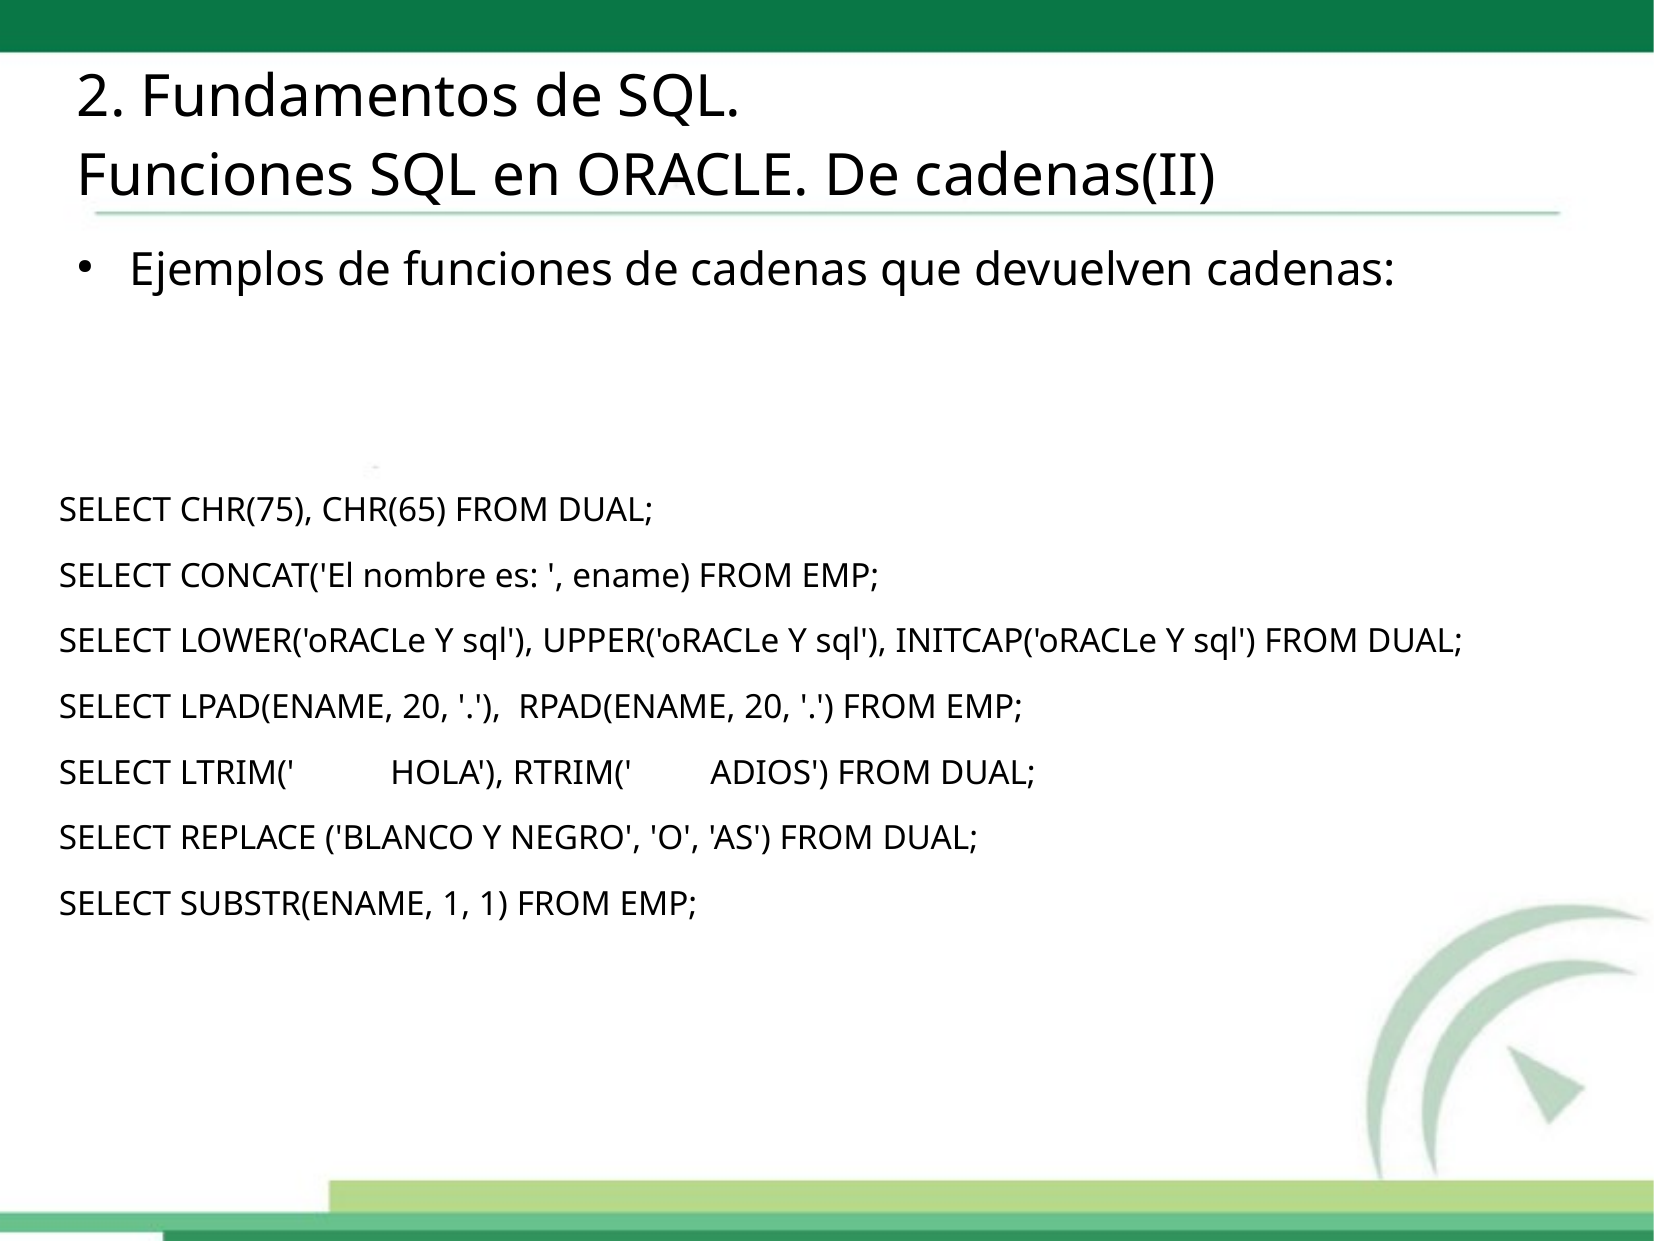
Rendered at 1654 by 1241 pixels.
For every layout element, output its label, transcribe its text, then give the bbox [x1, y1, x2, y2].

list Ejemplos de funciones de cadenas que devuelven cadenas: SELECT CHR(75), CHR(65) FROM DUAL; SELECT CONCAT('El nombre es: ', ename) FROM EMP; SELECT LOWER('oRACLe Y sql'), UPPER('oRACLe Y sql'), INITCAP('oRACLe Y sql') FROM DUAL; SELECT LPAD(ENAME, 20, '.'), RPAD(ENAME, 20, '.') FROM EMP; SELECT LTRIM(' HOLA'), RTRIM(' ADIOS') FROM DUAL; SELECT REPLACE ('BLANCO Y NEGRO', 'O', 'AS') FROM DUAL; SELECT SUBSTR(ENAME, 1, 1) FROM EMP; [59, 236, 1654, 1241]
picture [0, 0, 1654, 1241]
title 2. Fundamentos de SQL. Funciones SQL en ORACLE. De cadenas(II) [76, 29, 1625, 236]
